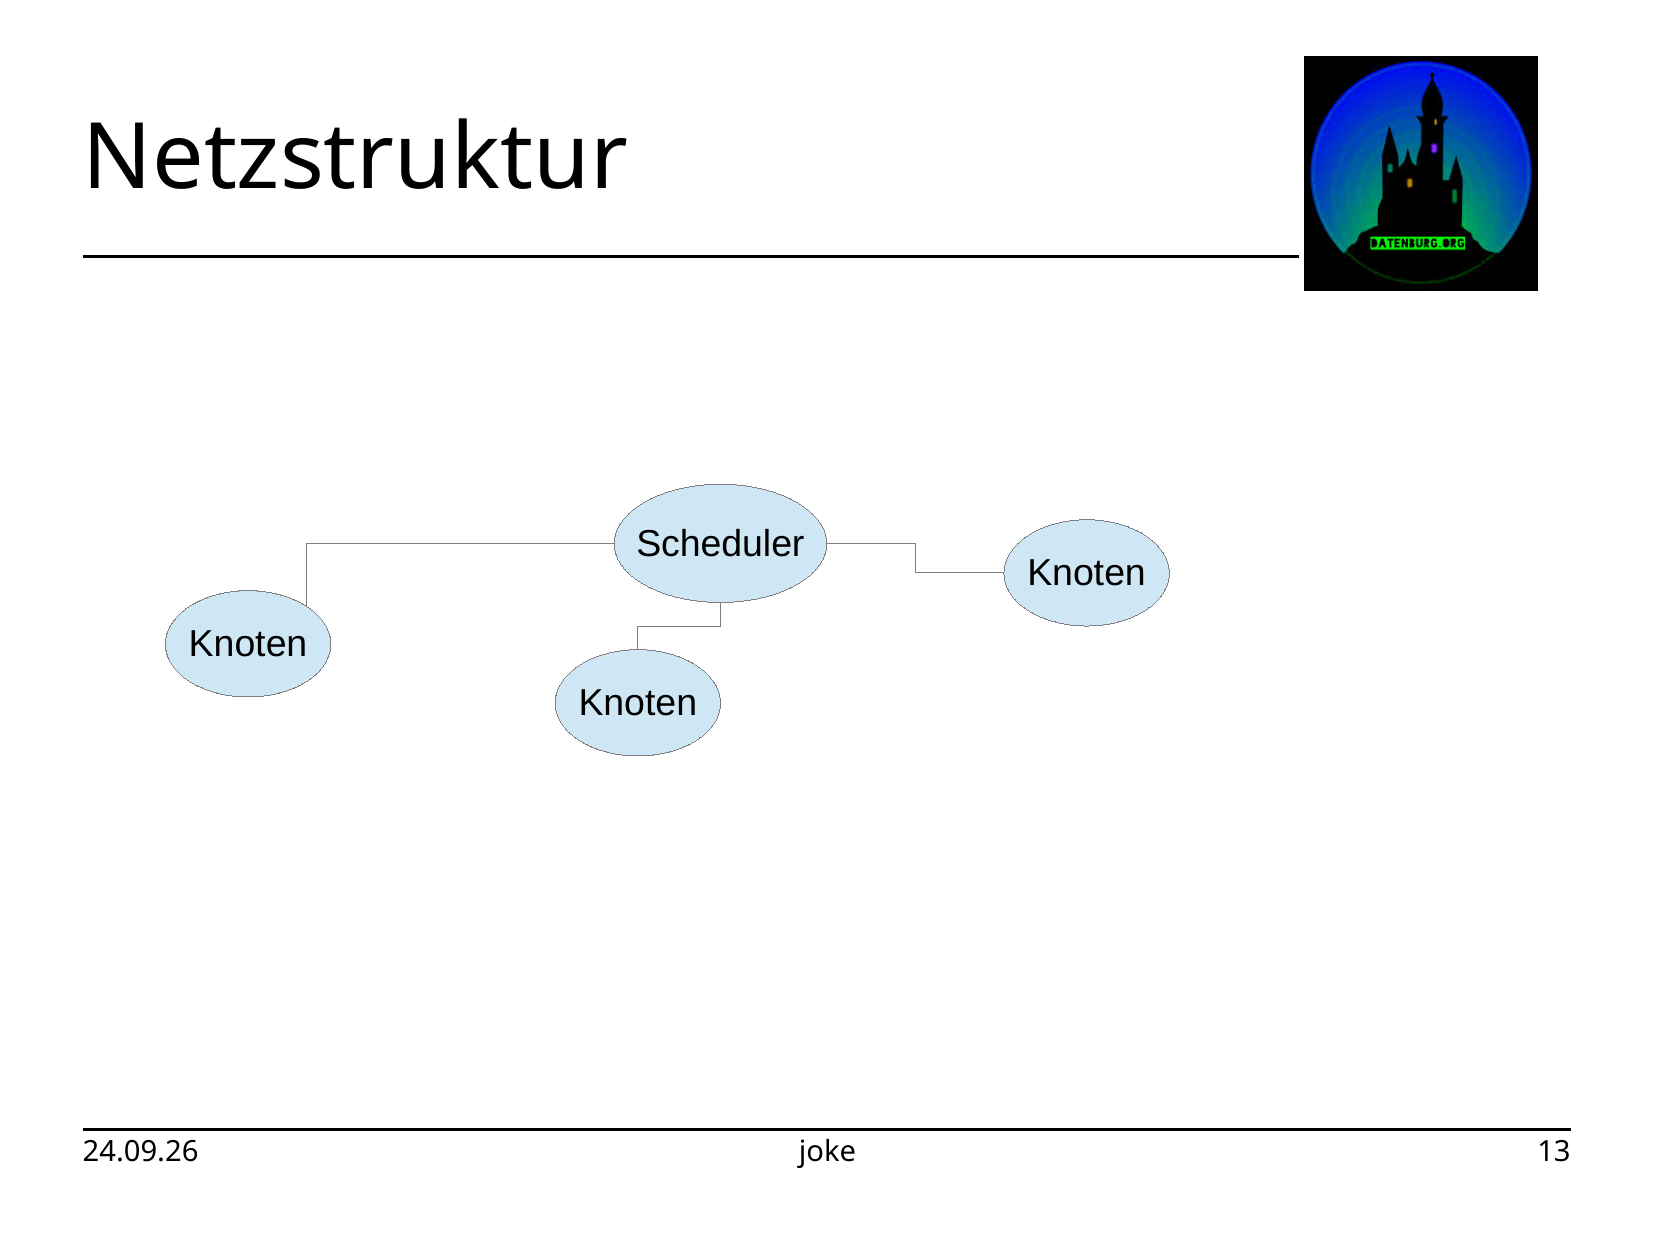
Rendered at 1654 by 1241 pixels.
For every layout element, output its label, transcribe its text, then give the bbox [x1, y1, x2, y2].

text_box Scheduler [614, 484, 827, 603]
text_box Knoten [165, 590, 331, 697]
text_box Knoten [1003, 519, 1170, 627]
text_box Knoten [555, 649, 721, 756]
picture [1304, 56, 1538, 291]
title Netzstruktur [82, 49, 1300, 257]
